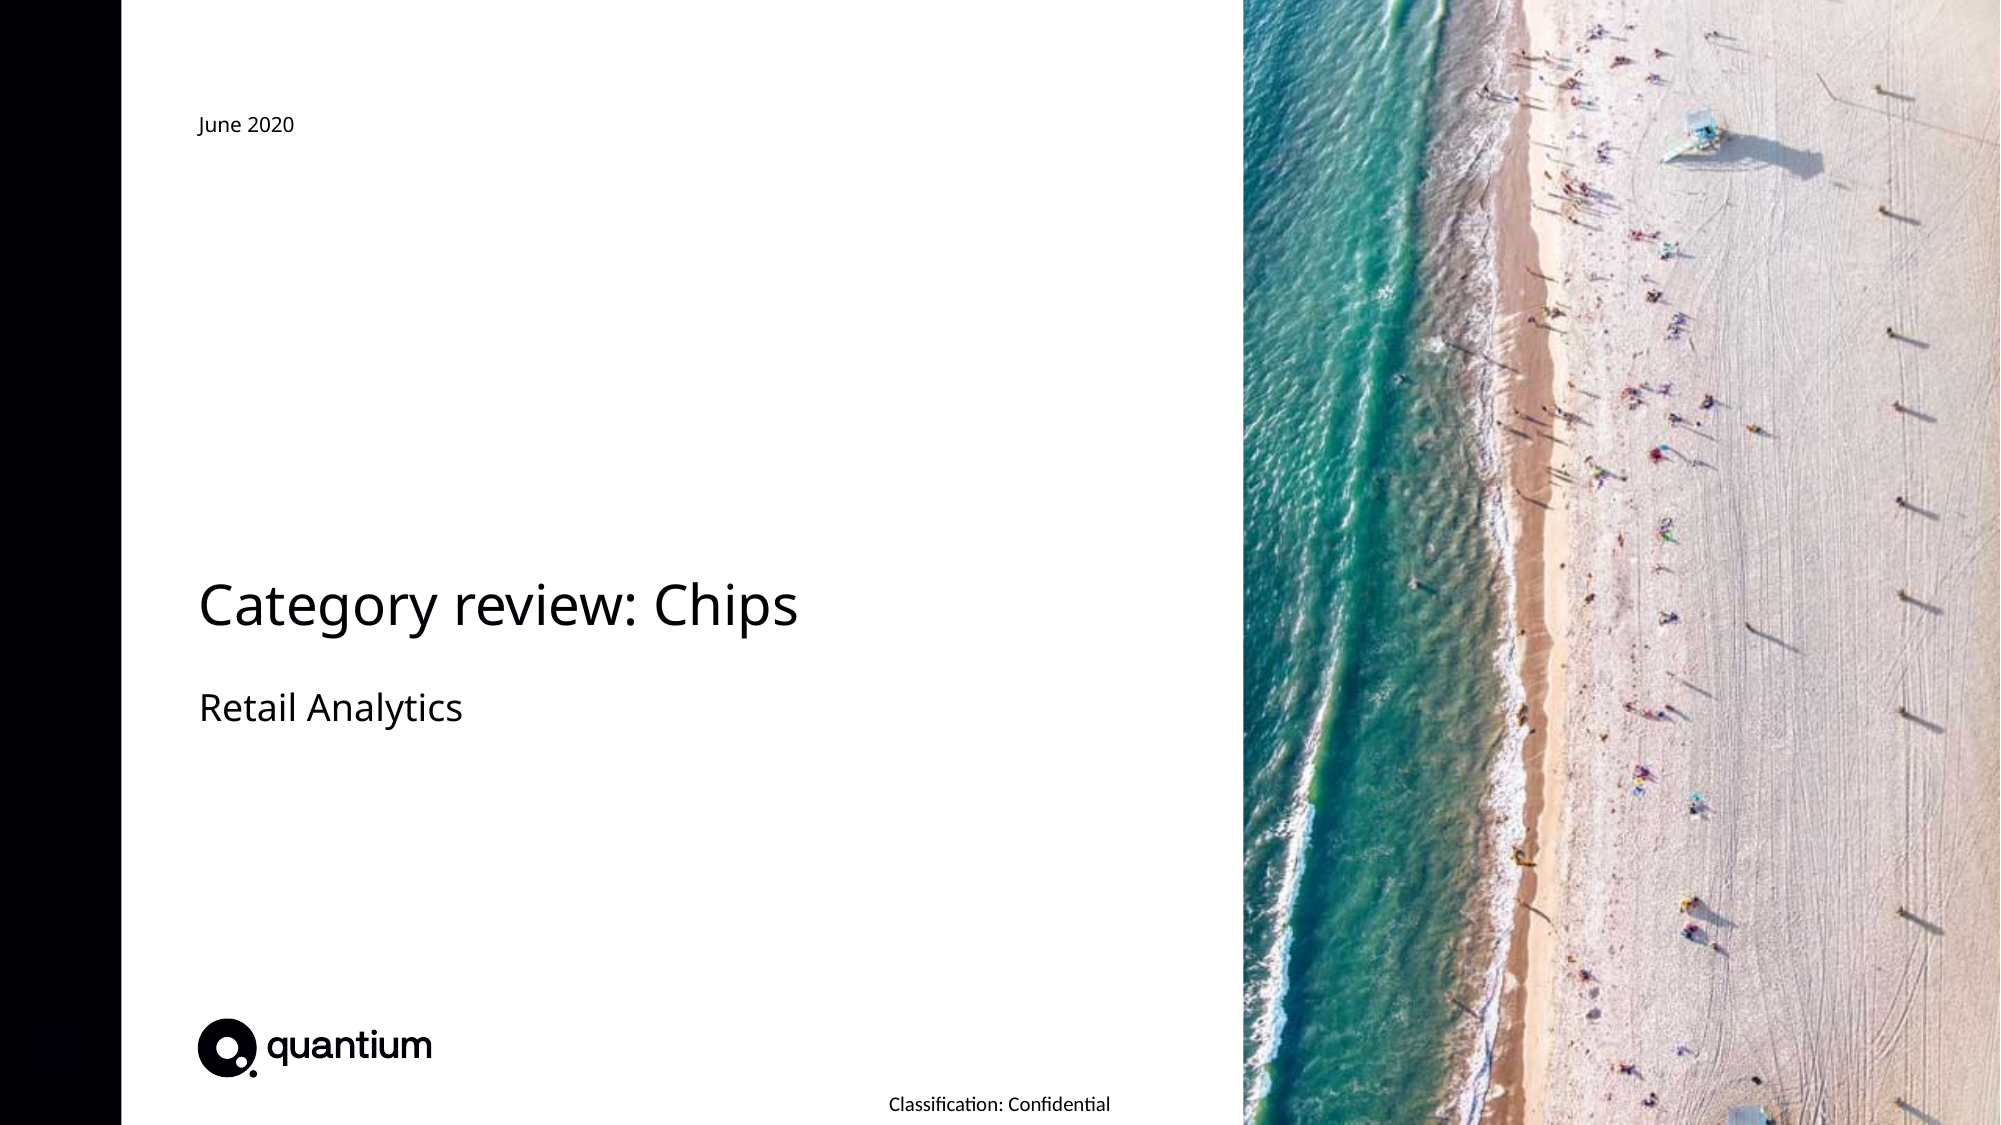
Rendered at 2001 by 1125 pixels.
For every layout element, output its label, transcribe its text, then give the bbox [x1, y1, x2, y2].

subtitle Retail Analytics [198, 676, 870, 880]
list June 2020 [198, 106, 549, 147]
picture [1243, 0, 2000, 1125]
title Category review: Chips [198, 252, 870, 644]
picture [1291, 1022, 1296, 1033]
